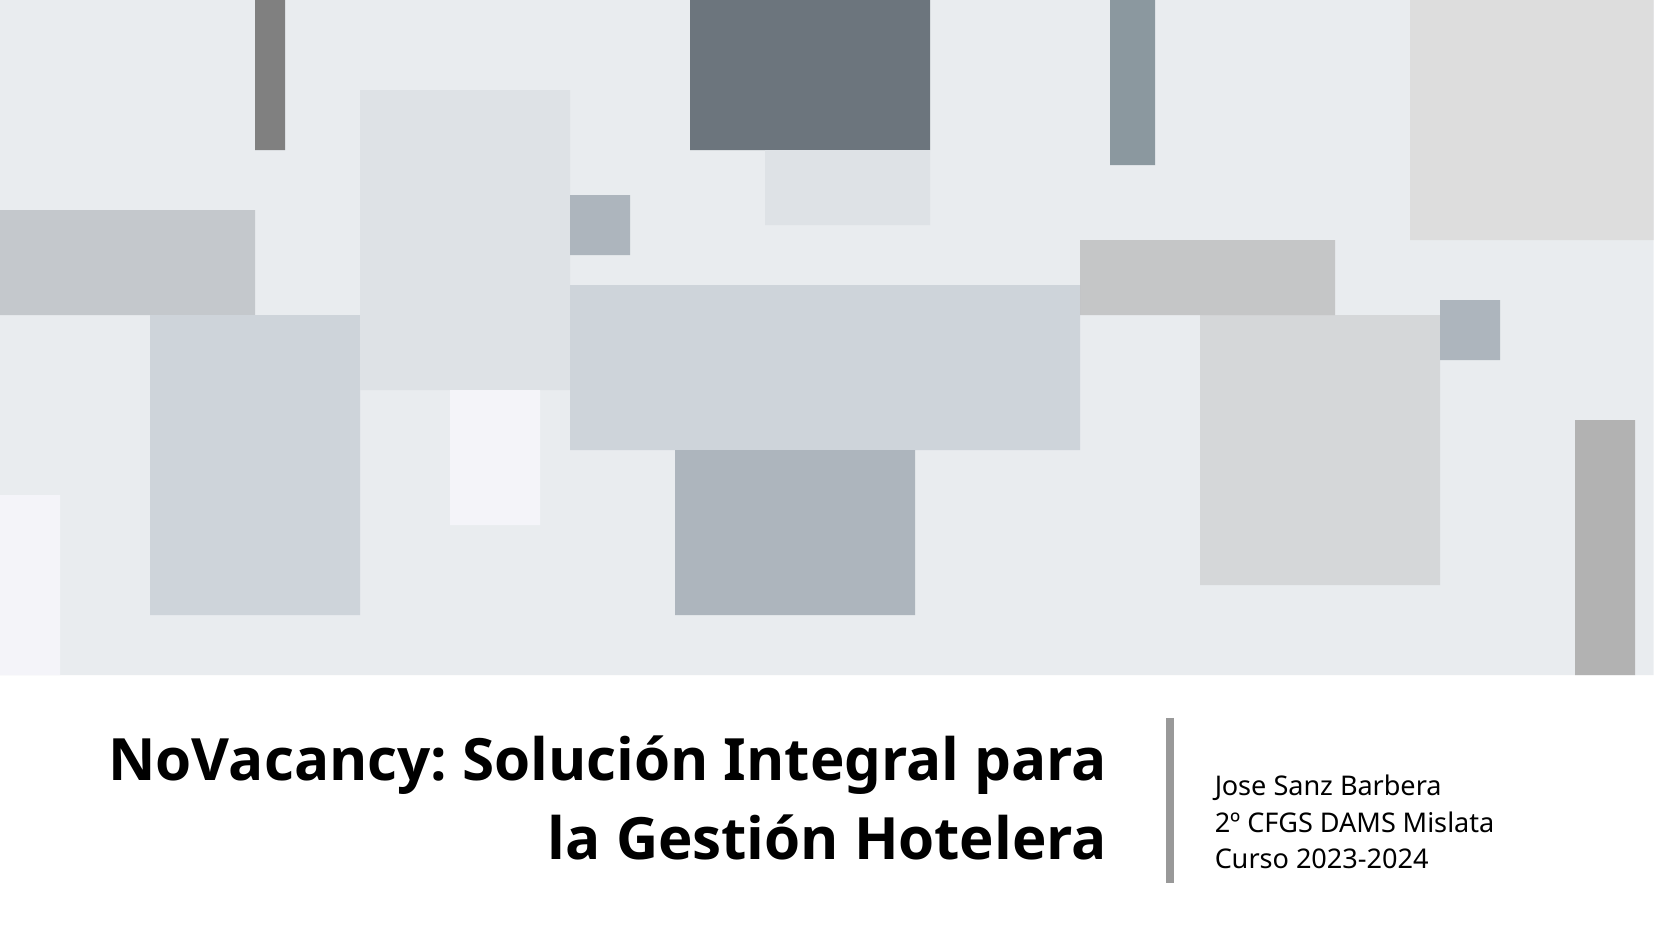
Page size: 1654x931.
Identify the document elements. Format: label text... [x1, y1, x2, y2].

text_box NoVacancy: Solución Integral para la Gestión Hotelera [0, 710, 1123, 931]
text_box Jose Sanz Barbera 2º CFGS DAMS Mislata Curso 2023-2024 [1200, 759, 1591, 885]
